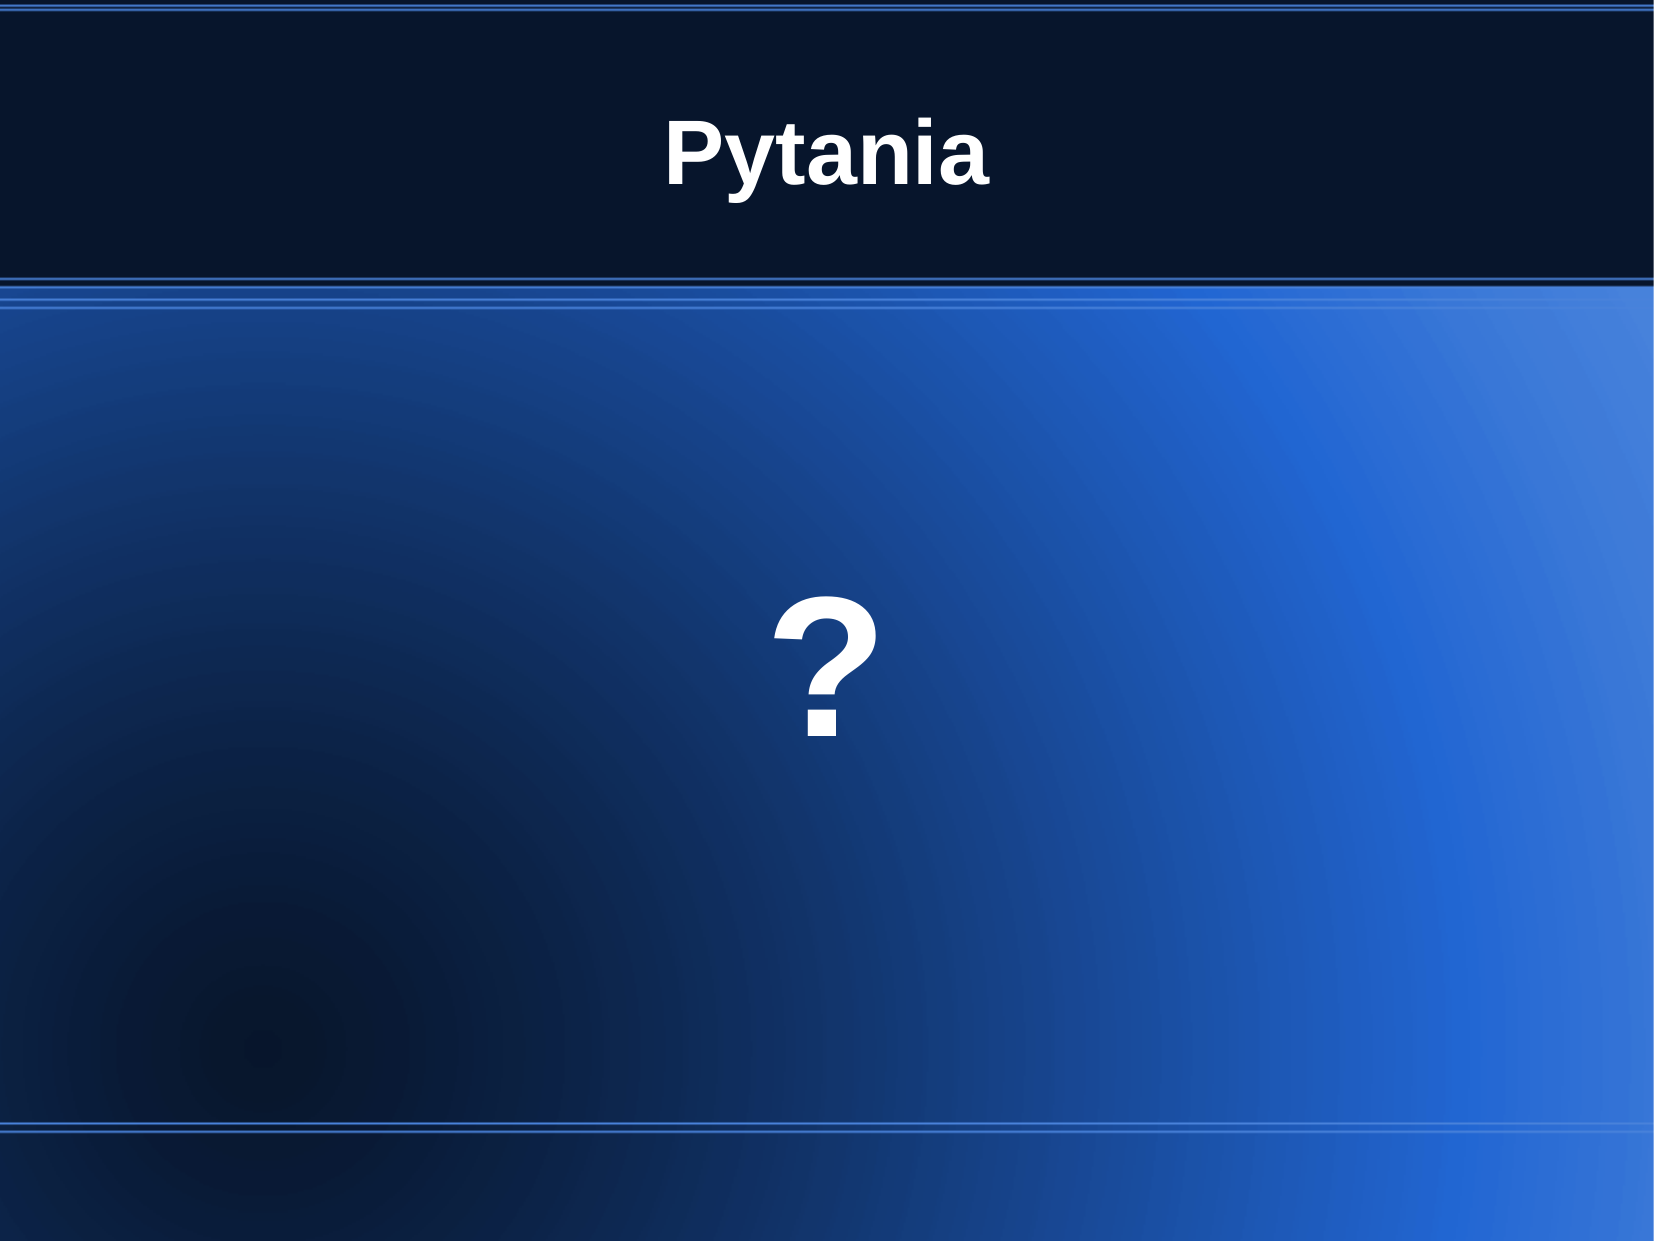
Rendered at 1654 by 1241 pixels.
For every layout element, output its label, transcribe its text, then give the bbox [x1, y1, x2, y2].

picture [0, 0, 1654, 1241]
title Pytania [82, 49, 1571, 257]
list ? [82, 555, 1571, 780]
